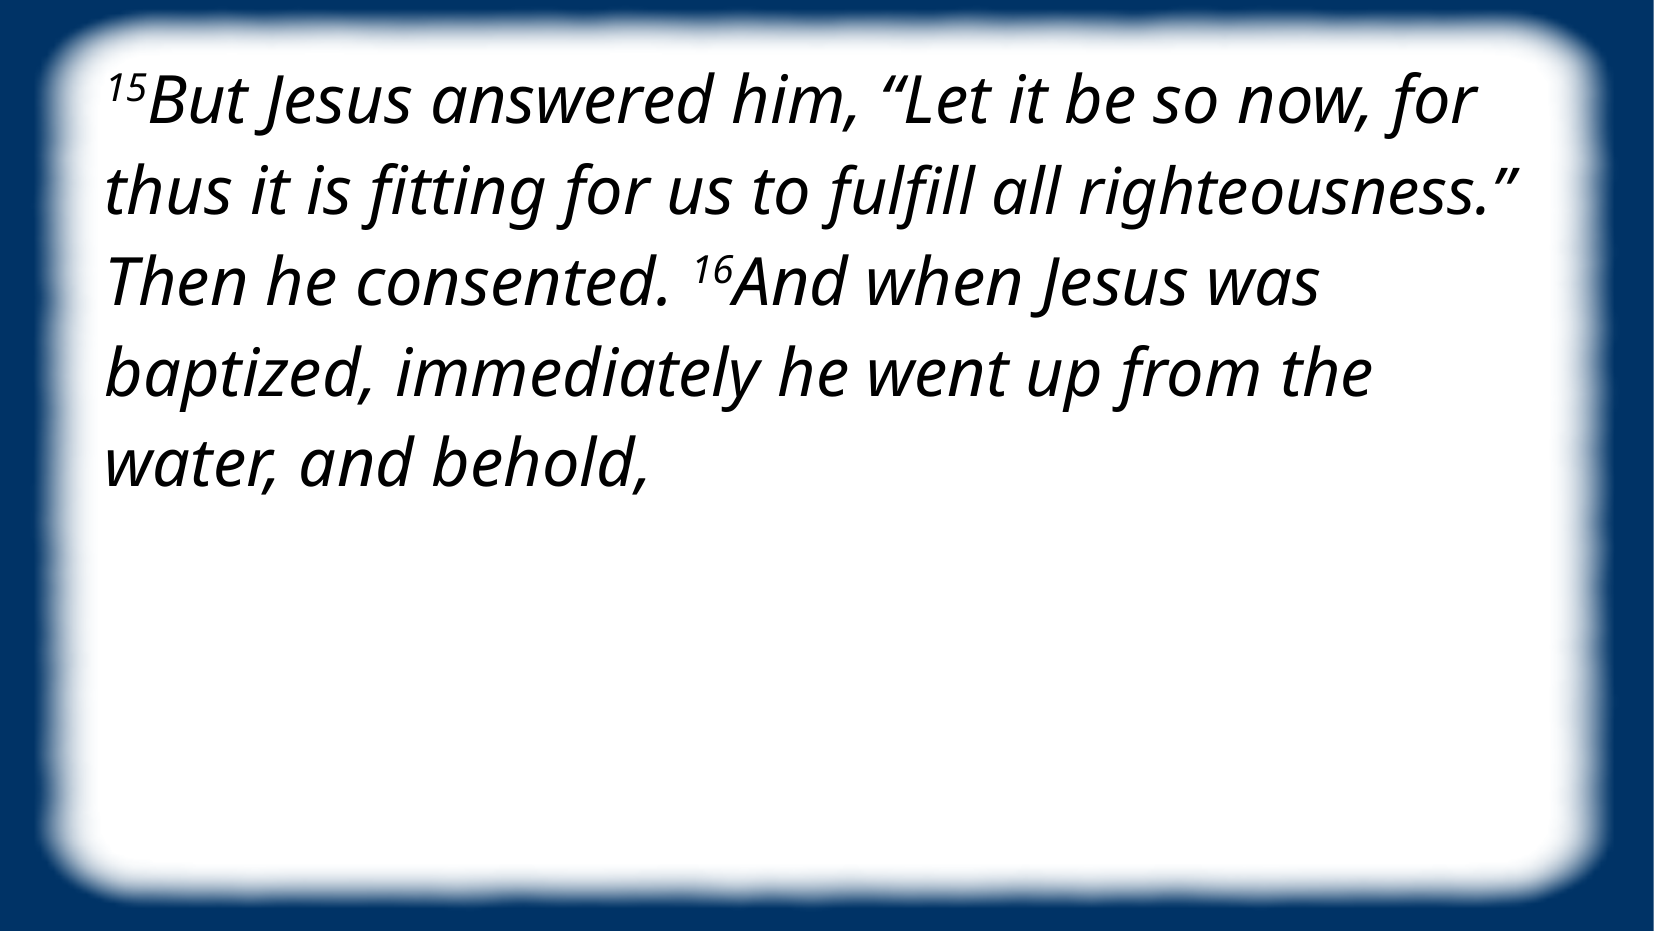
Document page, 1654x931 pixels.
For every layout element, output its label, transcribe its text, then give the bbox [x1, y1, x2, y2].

text_box 15But Jesus answered him, “Let it be so now, for thus it is fitting for us to fulfill all righteousness.” Then he consented. 16And when Jesus was baptized, immediately he went up from the water, and behold, [90, 45, 1561, 504]
picture [0, 0, 1654, 931]
